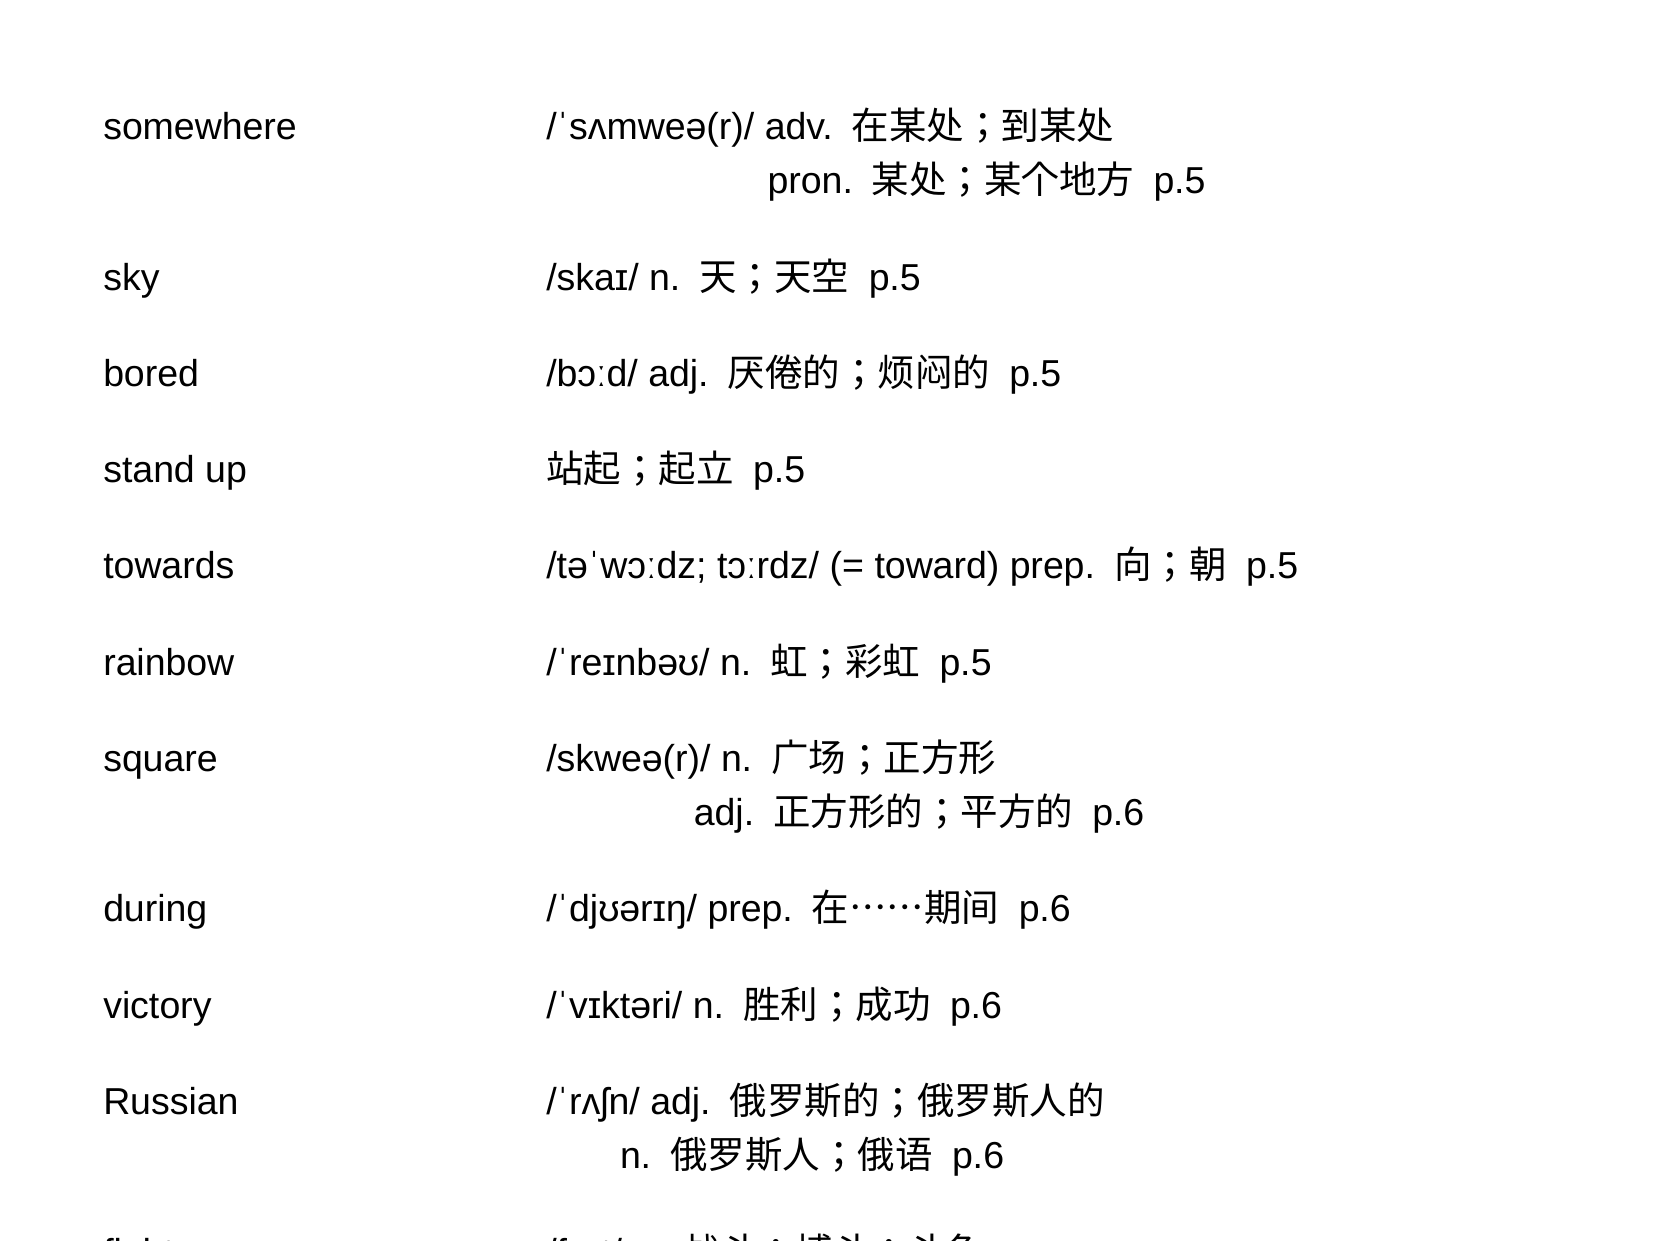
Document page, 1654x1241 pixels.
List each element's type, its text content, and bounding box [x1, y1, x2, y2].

text_box somewhere /ˈsʌmweə(r)/ adv. 在某处；到某处 pron. 某处；某个地方 p.5 sky /skaɪ/ n. 天；天空 p.5 bored /bɔːd/ adj. 厌倦的；烦闷的 p.5 stand up 站起；起立 p.5 towards /təˈwɔːdz; tɔːrdz/ (= toward) prep. 向；朝 p.5 rainbow /ˈreɪnbəʊ/ n. 虹；彩虹 p.5 square /skweə(r)/ n. 广场；正方形 adj. 正方形的；平方的 p.6 during /ˈdjʊərɪŋ/ prep. 在……期间 p.6 victory /ˈvɪktəri/ n. 胜利；成功 p.6 Russian /ˈrʌʃn/ adj. 俄罗斯的；俄罗斯人的 n. 俄罗斯人；俄语 p.6 fight /faɪt/ n. 战斗；搏斗；斗争 v. (fought /fɔːt/) 打仗；打架 p.6 [88, 88, 1595, 1211]
